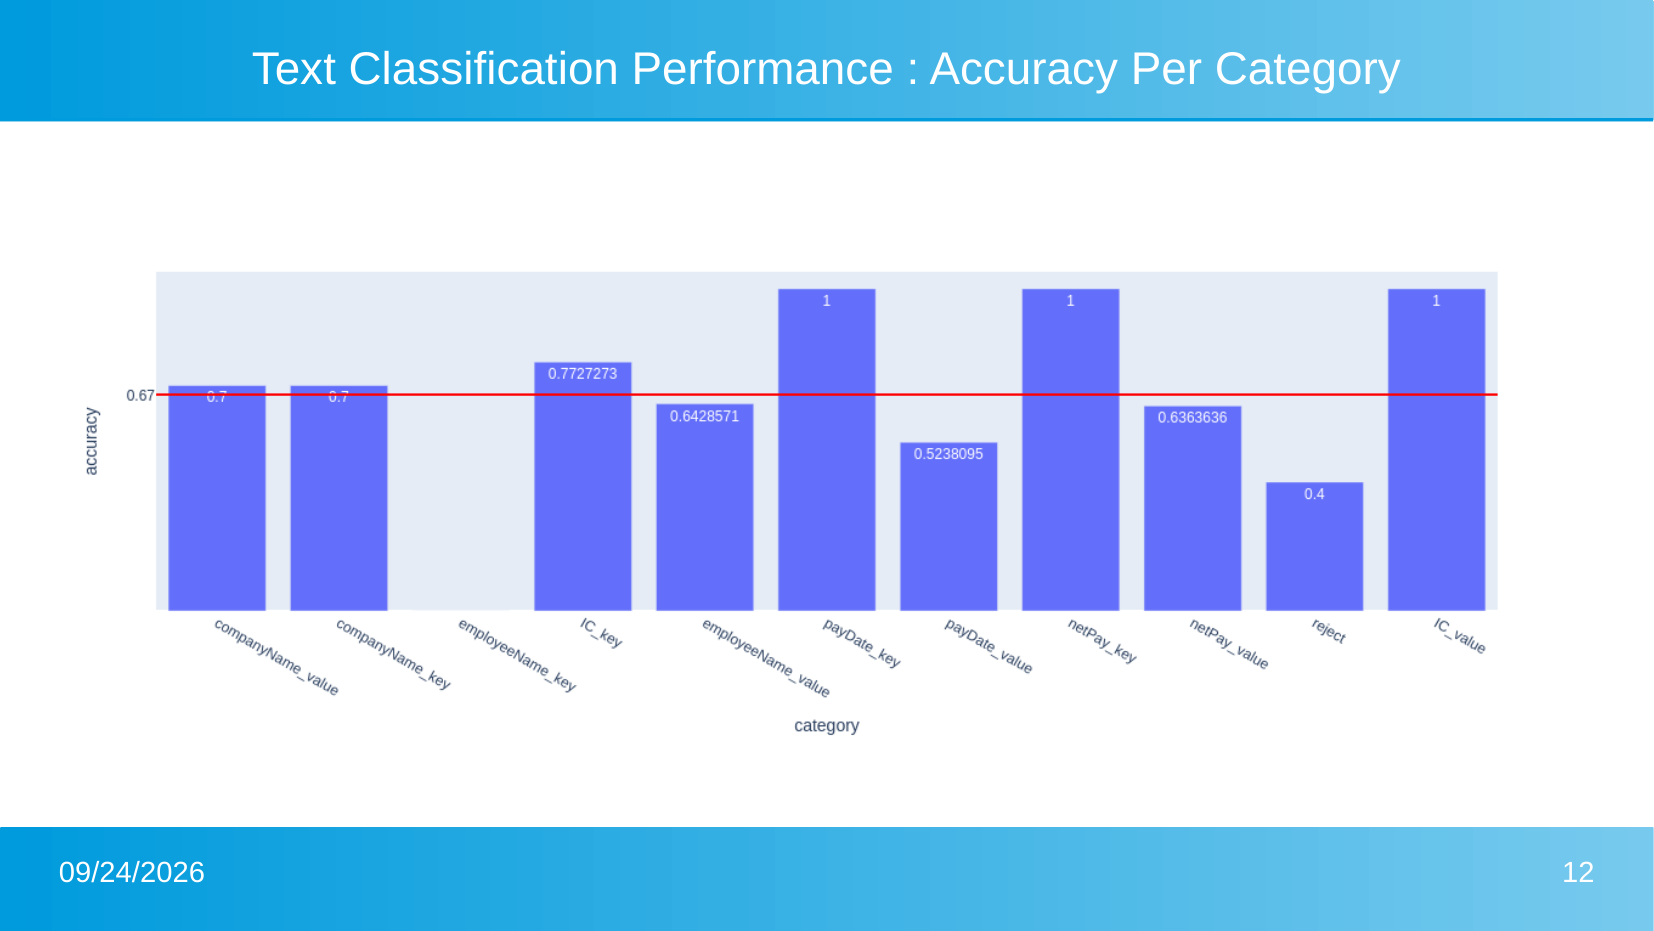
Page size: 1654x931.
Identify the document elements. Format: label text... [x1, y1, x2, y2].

title Text Classification Performance : Accuracy Per Category [59, 29, 1595, 108]
picture [59, 199, 1595, 746]
